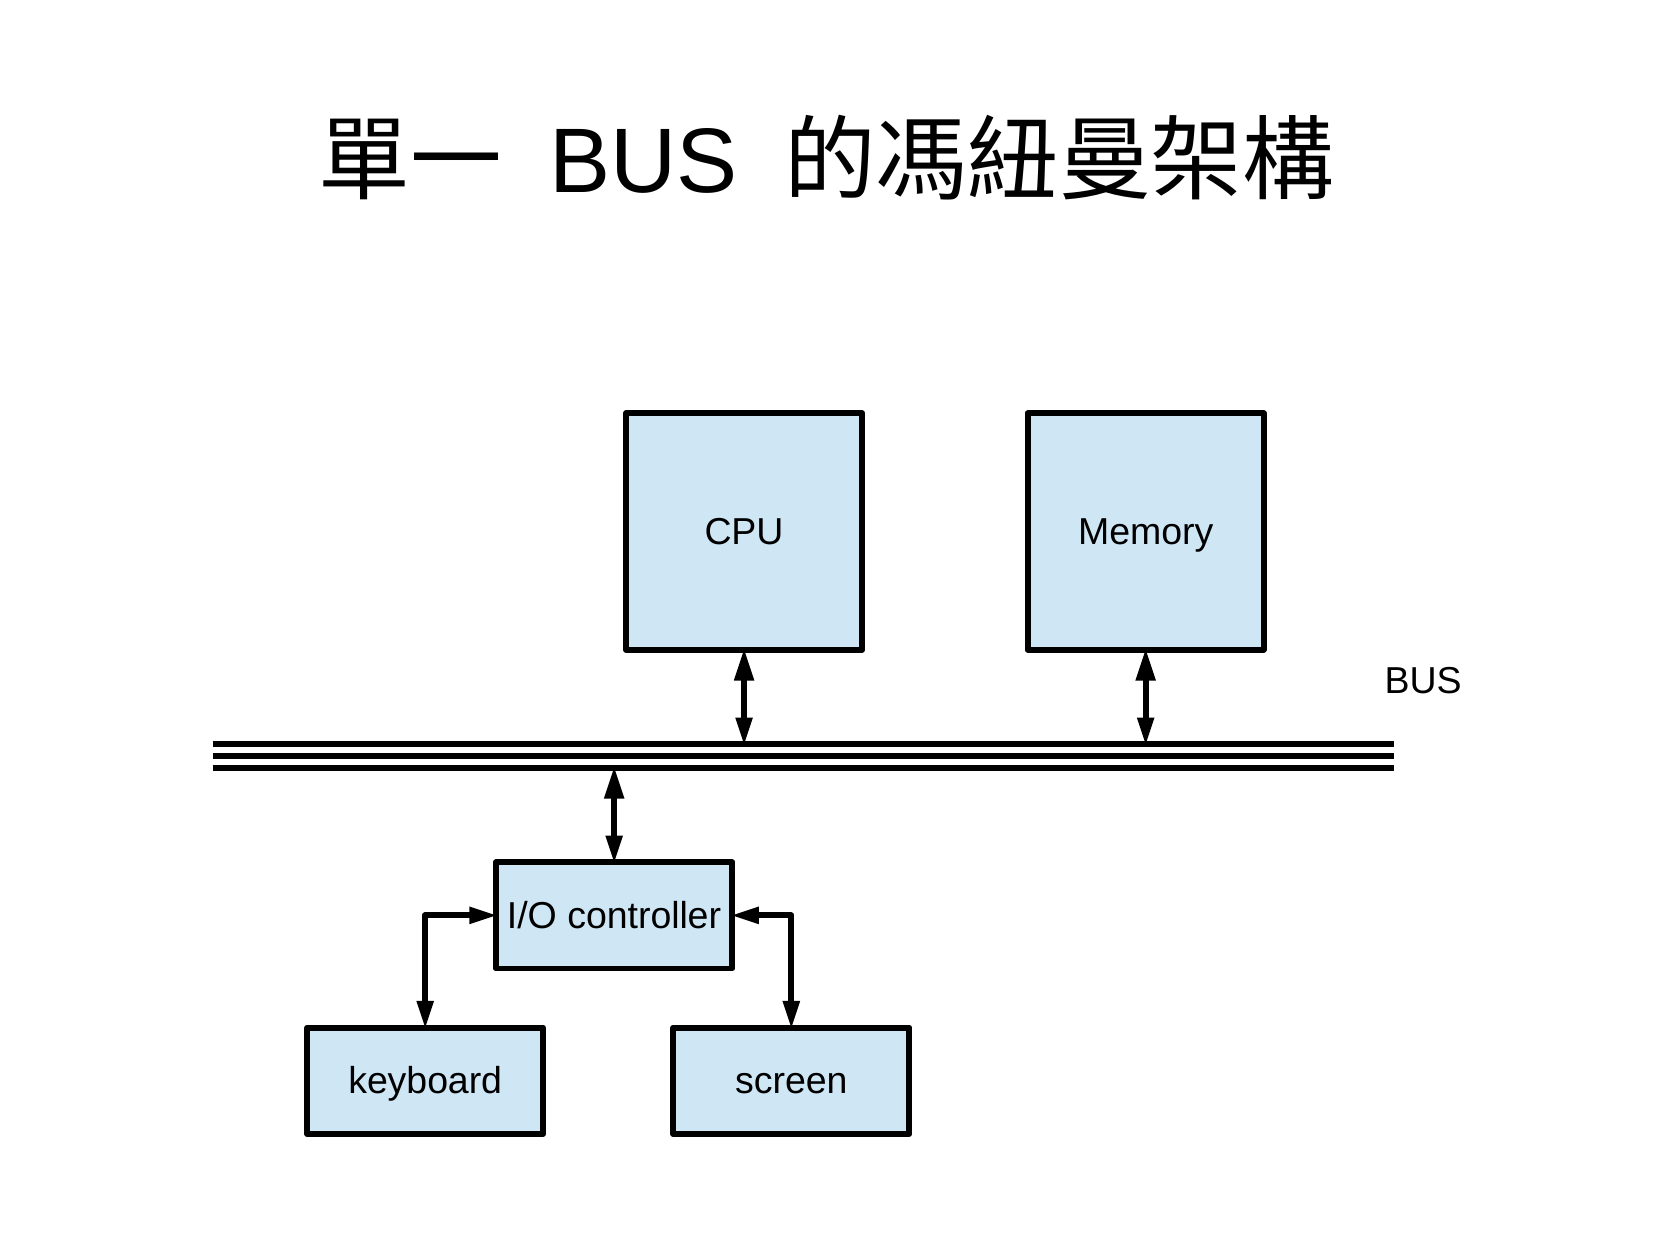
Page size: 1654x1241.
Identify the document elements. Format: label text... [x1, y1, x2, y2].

text_box Memory [1027, 413, 1264, 650]
text_box I/O controller [496, 862, 733, 969]
text_box CPU [625, 413, 863, 650]
text_box keyboard [307, 1027, 544, 1134]
title 單一 BUS 的馮紐曼架構 [82, 49, 1571, 257]
text_box screen [673, 1027, 910, 1134]
text_box BUS [1369, 651, 1477, 709]
